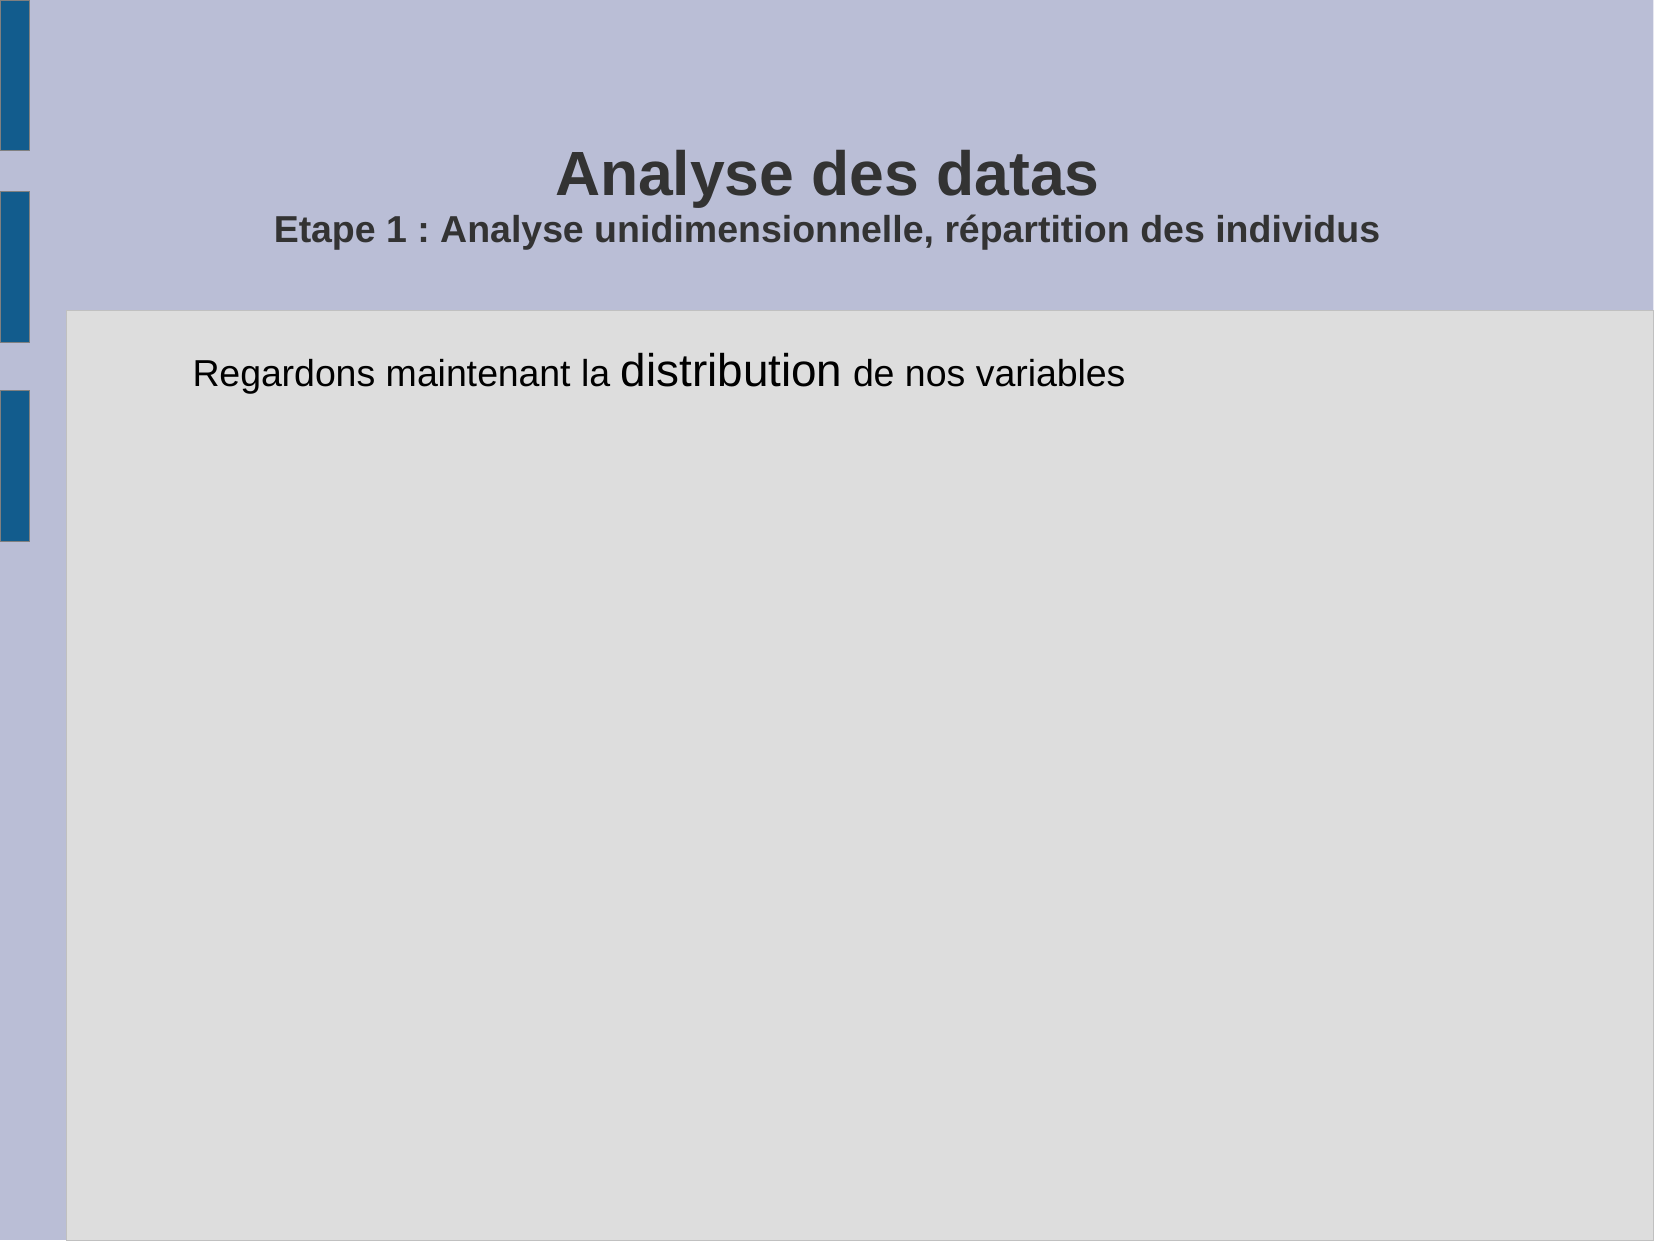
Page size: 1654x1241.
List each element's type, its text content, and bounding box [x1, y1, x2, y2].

list Regardons maintenant la distribution de nos variables [121, 344, 1534, 718]
title Analyse des datas Etape 1 : Analyse unidimensionnelle, répartition des individus [121, 91, 1534, 299]
